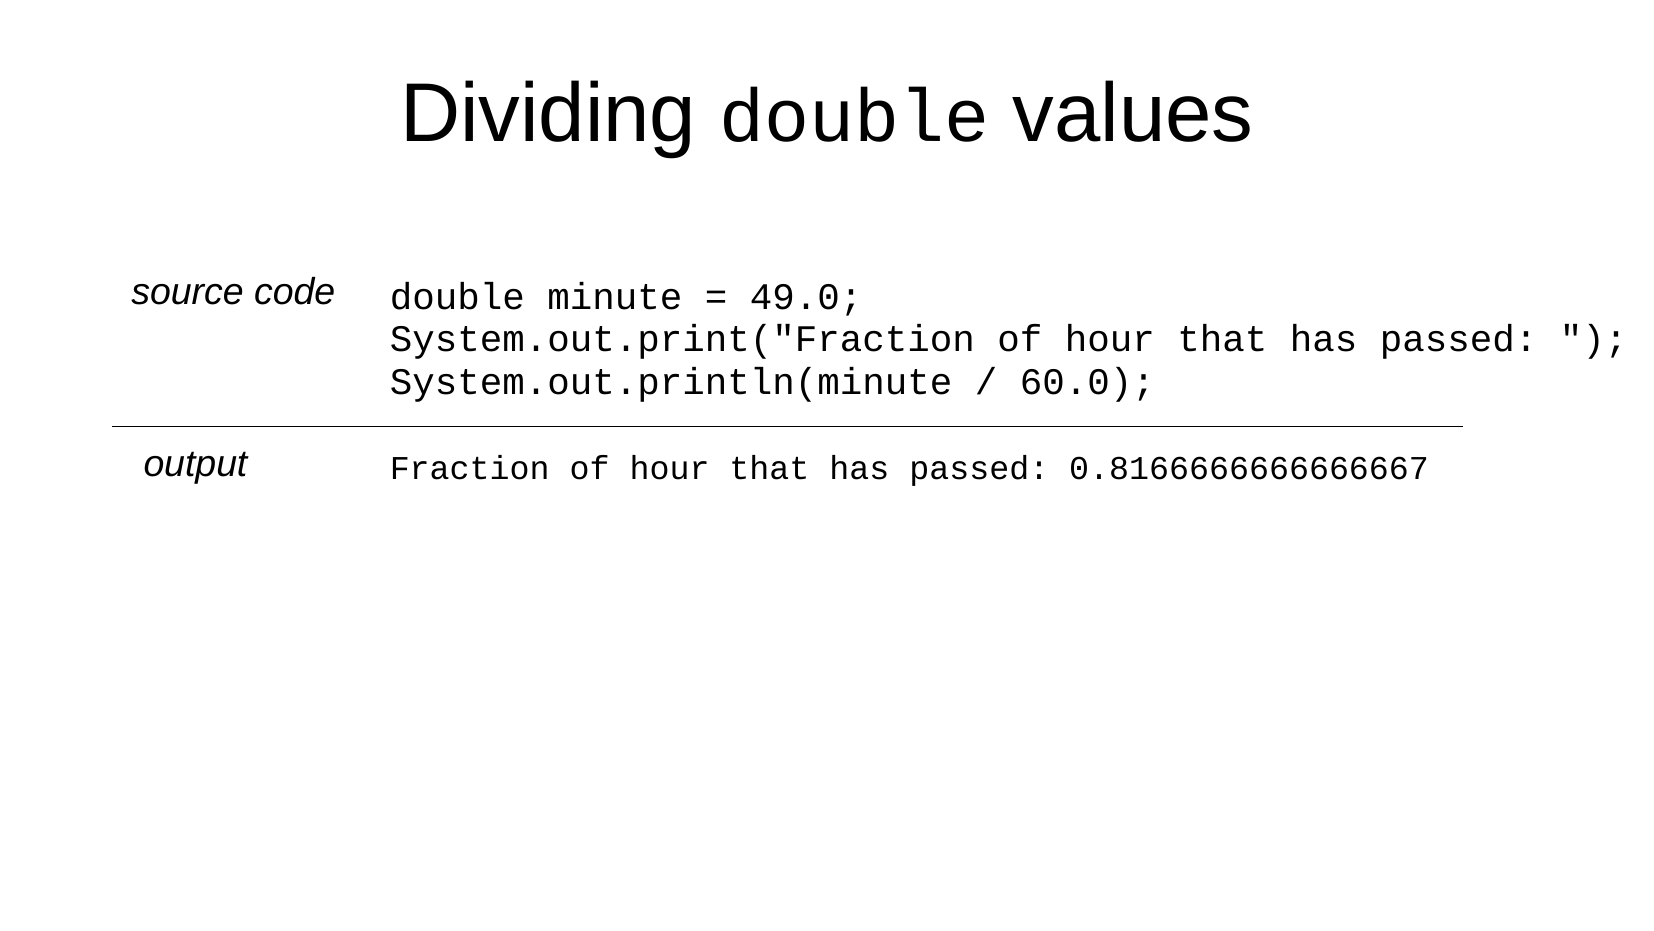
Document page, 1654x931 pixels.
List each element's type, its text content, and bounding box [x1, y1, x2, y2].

text_box output [128, 435, 263, 492]
text_box source code [116, 263, 351, 320]
text_box Fraction of hour that has passed: 0.8166666666666667 [375, 444, 1445, 503]
title Dividing double values [82, 37, 1571, 193]
text_box double minute = 49.0; System.out.print("Fraction of hour that has passed: "); System.out.println(minute / 60.0); [375, 270, 1643, 456]
